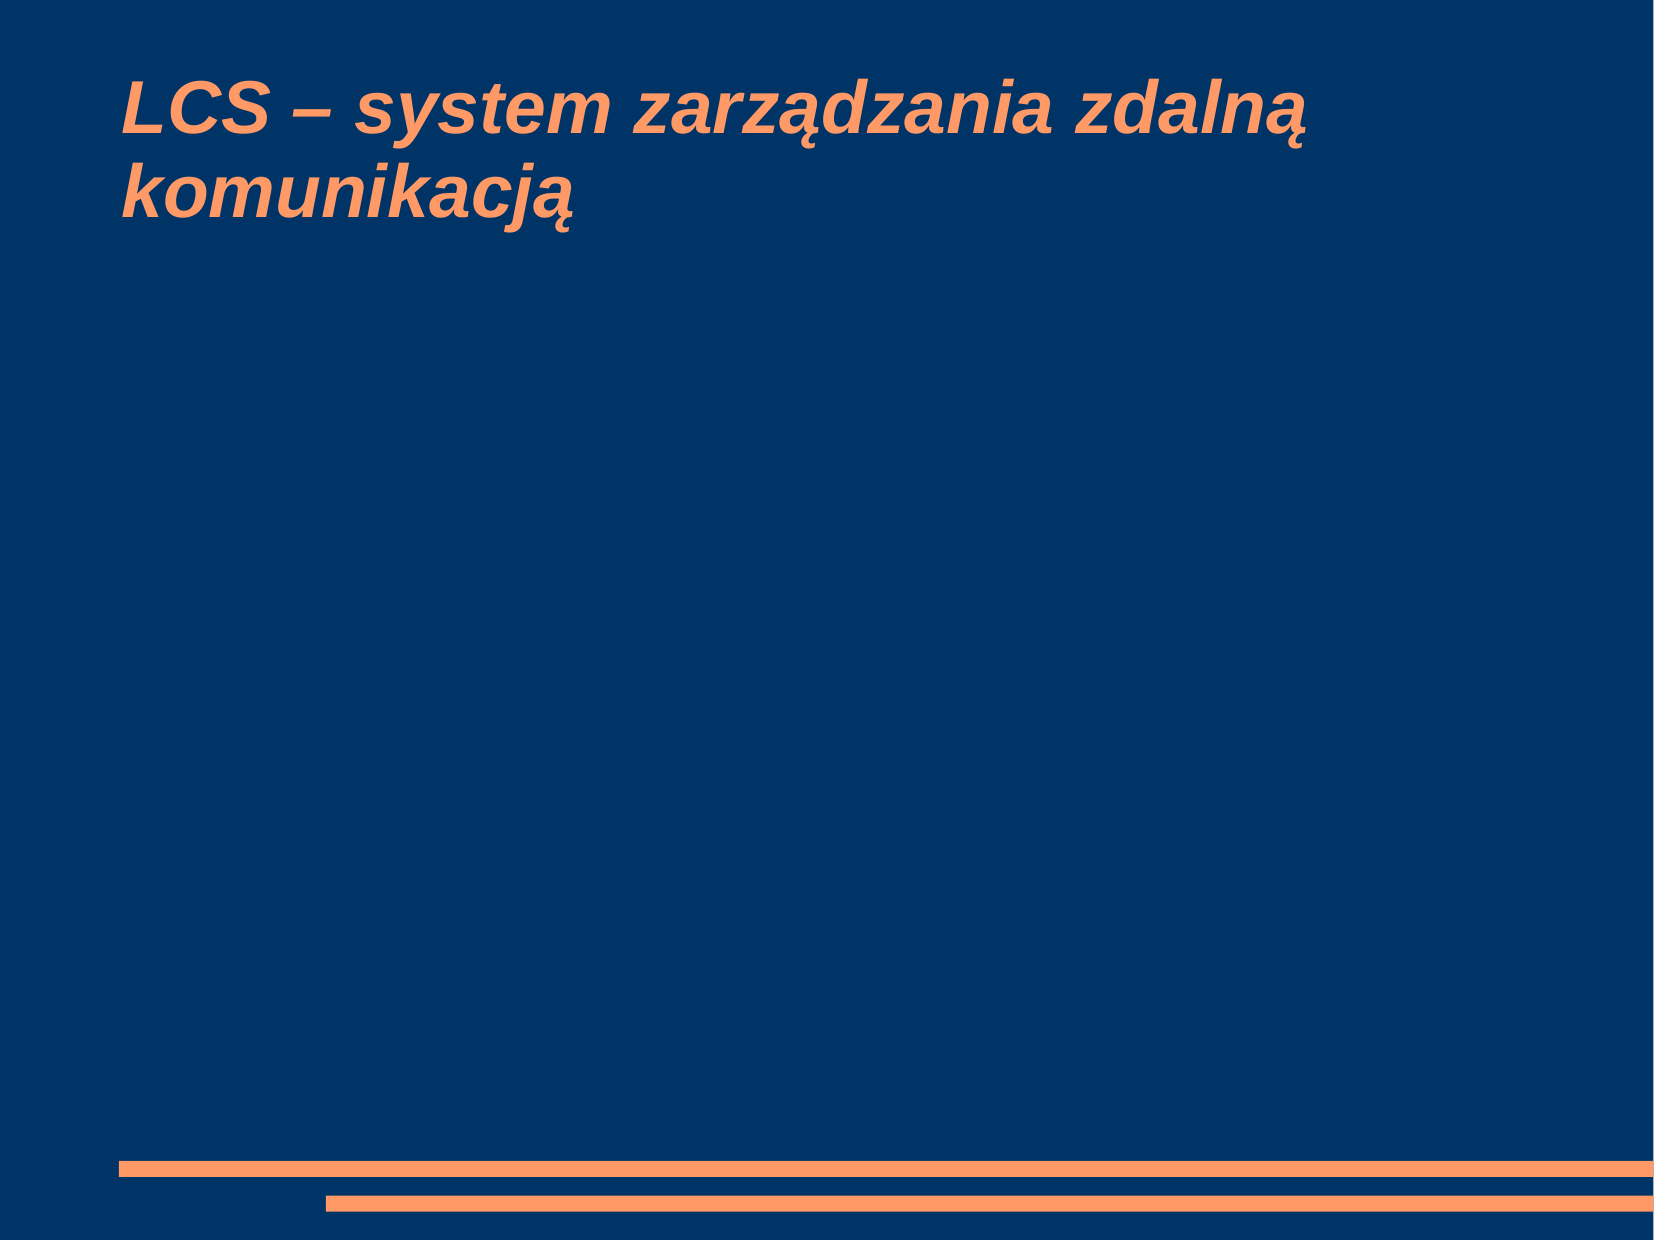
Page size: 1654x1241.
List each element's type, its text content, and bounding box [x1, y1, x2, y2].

title LCS – system zarządzania zdalną komunikacją [121, 53, 1534, 247]
